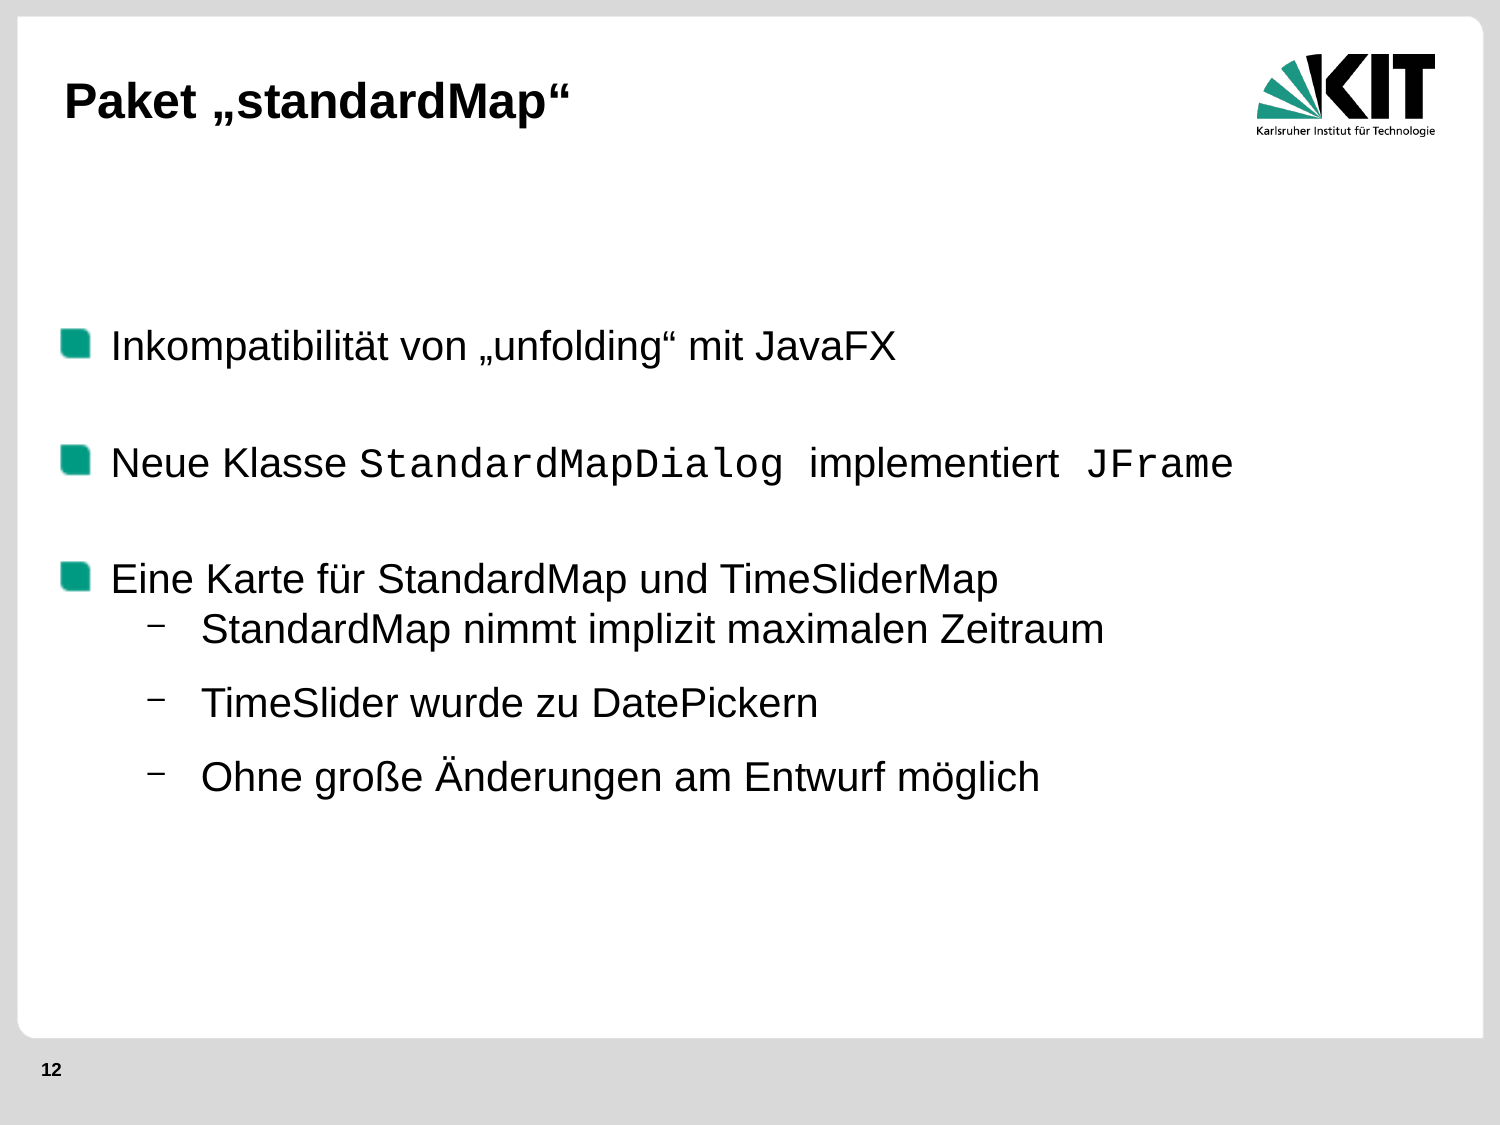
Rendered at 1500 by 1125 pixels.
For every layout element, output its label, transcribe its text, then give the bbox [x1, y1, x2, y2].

list Inkompatibilität von „unfolding“ mit JavaFX Neue Klasse StandardMapDialog implementiert JFrame Eine Karte für StandardMap und TimeSliderMap StandardMap nimmt implizit maximalen Zeitraum TimeSlider wurde zu DatePickern Ohne große Änderungen am Entwurf möglich [59, 318, 1430, 1122]
picture [0, 0, 1500, 1125]
title Paket „standardMap“ [64, 54, 1198, 147]
